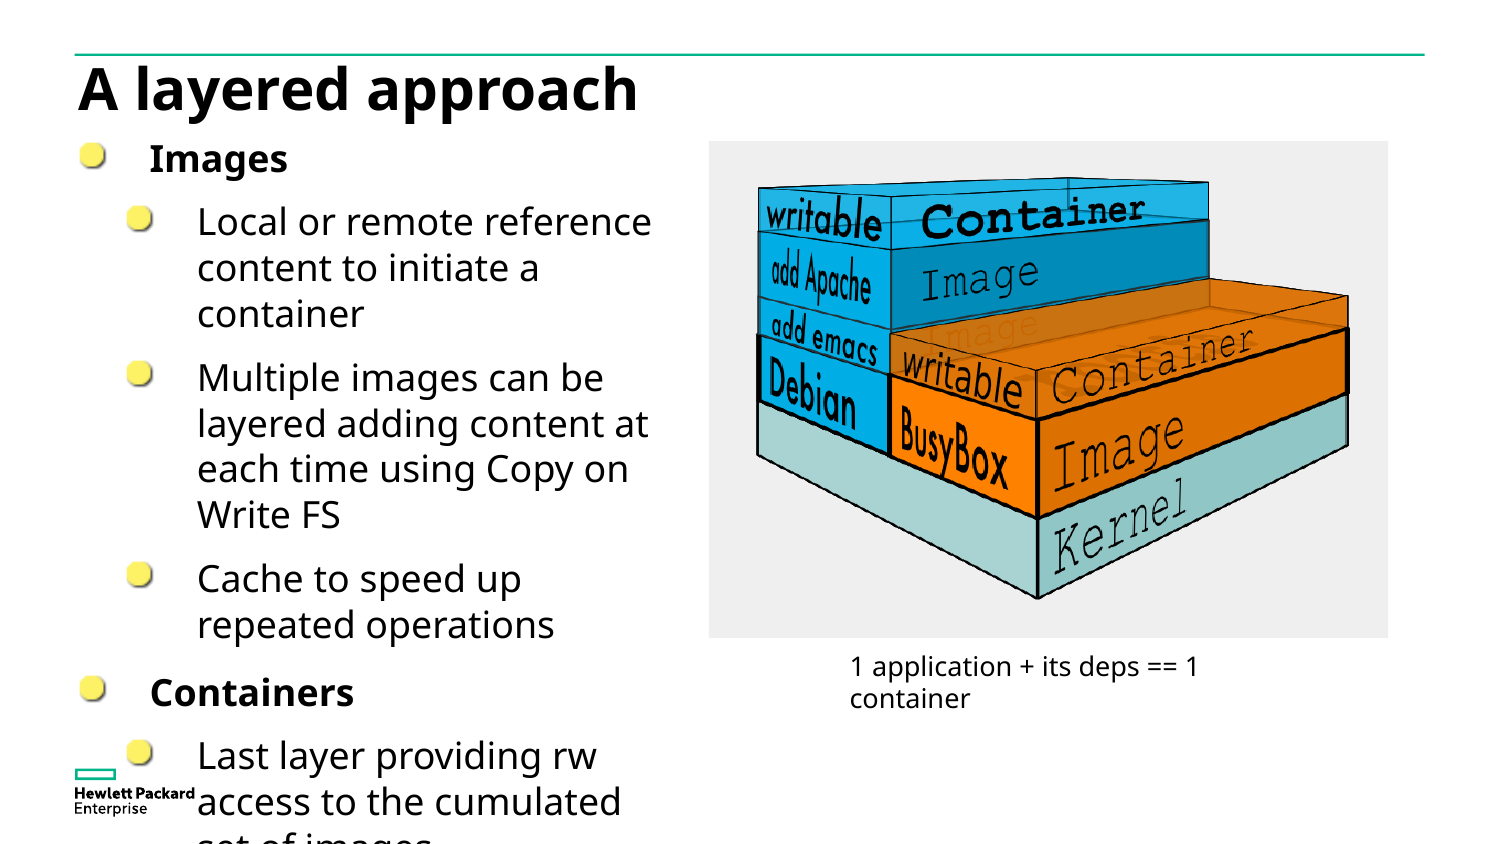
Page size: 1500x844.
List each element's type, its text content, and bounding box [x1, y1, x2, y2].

picture [708, 141, 1389, 638]
text_box 1 application + its deps == 1 container [849, 649, 1288, 717]
title A layered approach [78, 35, 908, 146]
list Images Local or remote reference content to initiate a container Multiple images can be layered adding content at each time using Copy on Write FS Cache to speed up repeated operations Containers Last layer providing rw access to the cumulated set of images [66, 135, 674, 800]
